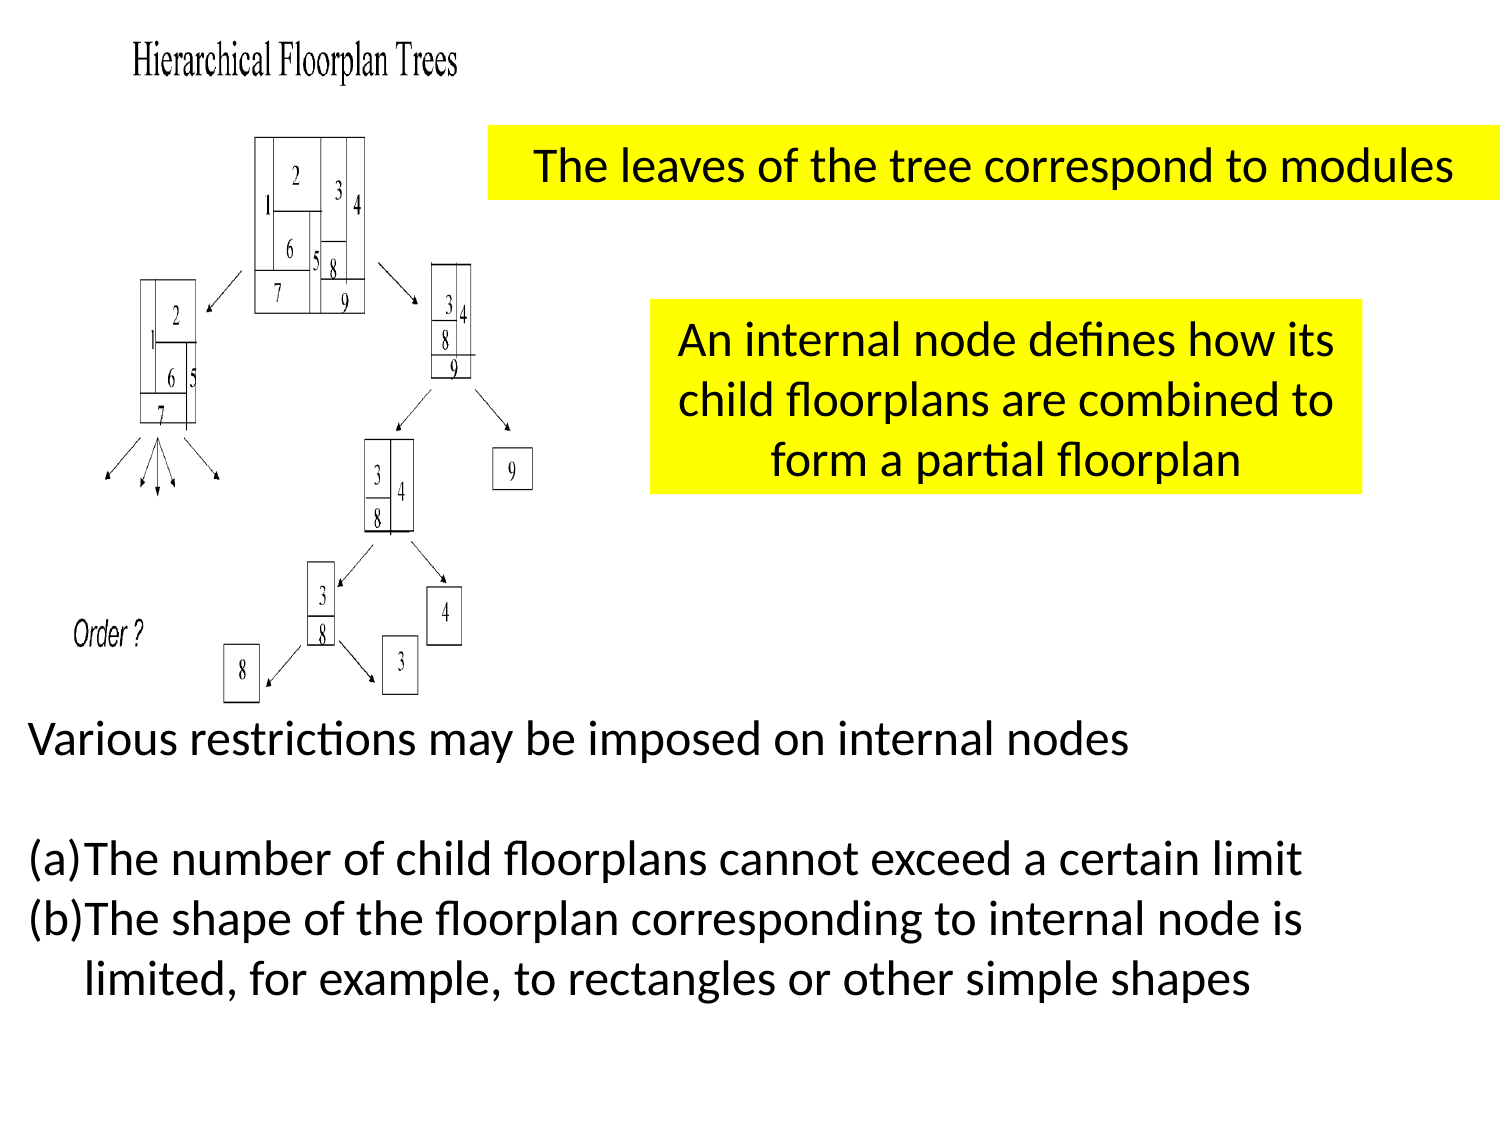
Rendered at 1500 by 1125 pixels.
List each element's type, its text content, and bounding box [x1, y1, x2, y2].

text_box An internal node defines how its child floorplans are combined to form a partial floorplan [650, 299, 1363, 495]
picture [0, 0, 588, 763]
text_box The leaves of the tree correspond to modules [487, 124, 1500, 200]
text_box Various restrictions may be imposed on internal nodes The number of child floorplans cannot exceed a certain limit The shape of the floorplan corresponding to internal node is limited, for example, to rectangles or other simple shapes [12, 698, 1483, 1013]
